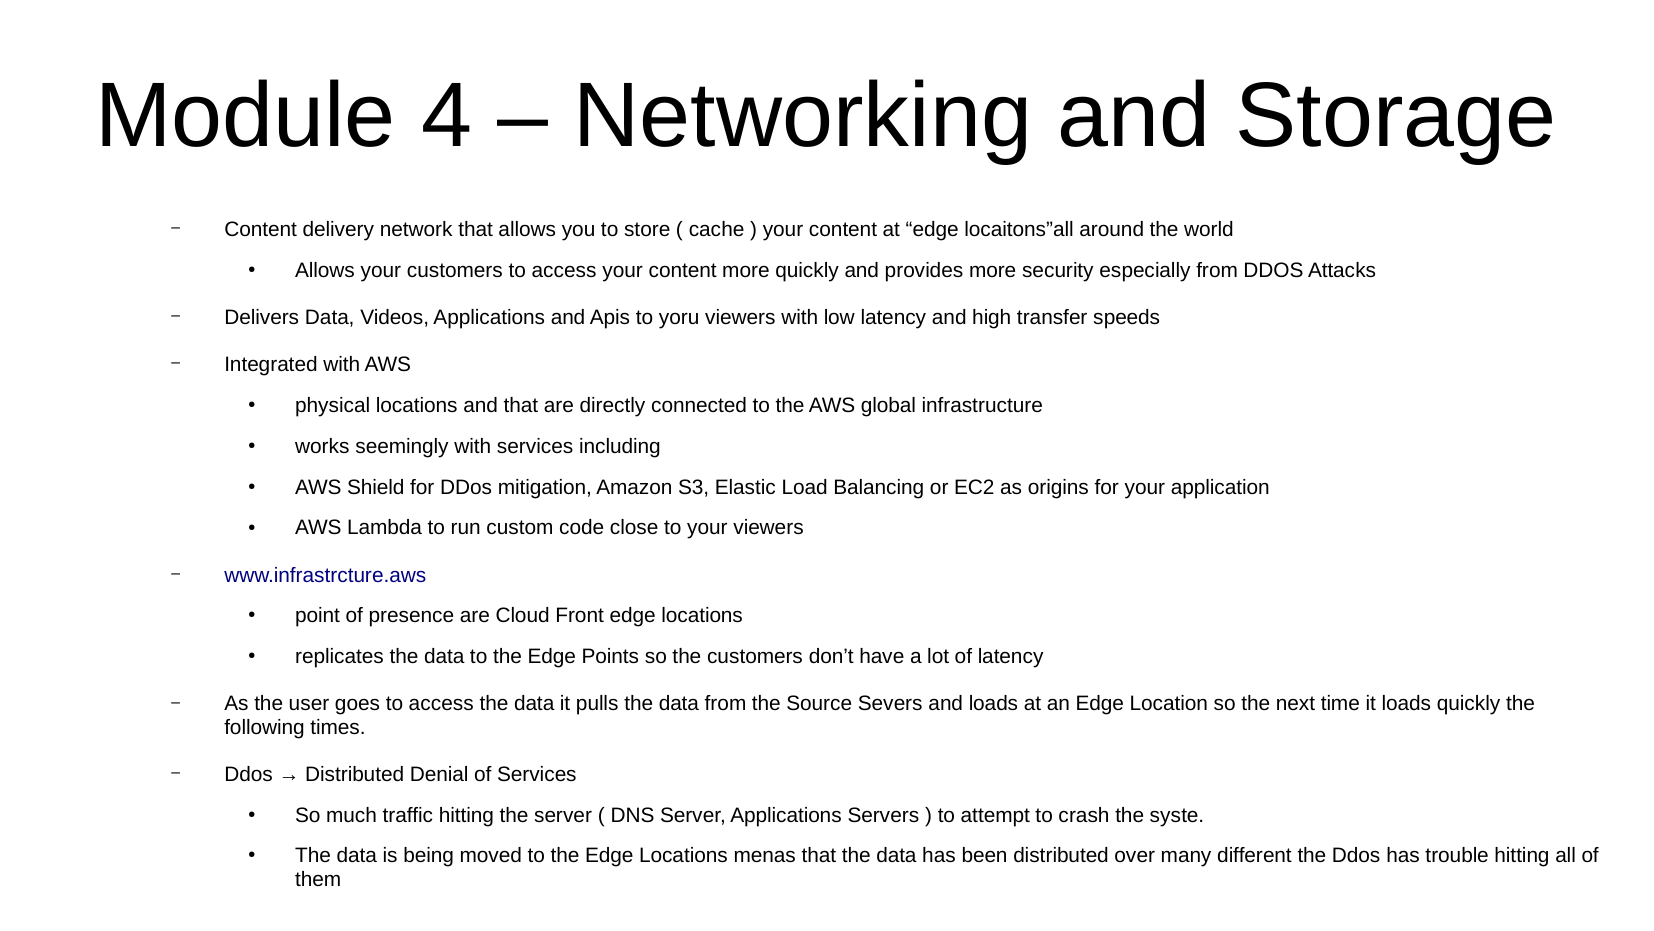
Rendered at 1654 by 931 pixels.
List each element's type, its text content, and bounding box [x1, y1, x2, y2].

title Module 4 – Networking and Storage [82, 37, 1571, 193]
list Content delivery network that allows you to store ( cache ) your content at “edge locaitons”all around the world Allows your customers to access your content more quickly and provides more security especially from DDOS Attacks Delivers Data, Videos, Applications and Apis to yoru viewers with low latency and high transfer speeds Integrated with AWS physical locations and that are directly connected to the AWS global infrastructure works seemingly with services including AWS Shield for DDos mitigation, Amazon S3, Elastic Load Balancing or EC2 as origins for your application AWS Lambda to run custom code close to your viewers www.infrastrcture.aws point of presence are Cloud Front edge locations replicates the data to the Edge Points so the customers don’t have a lot of latency As the user goes to access the data it pulls the data from the Source Severs and loads at an Edge Location so the next time it loads quickly the following times. Ddos → Distributed Denial of Services So much traffic hitting the server ( DNS Server, Applications Servers ) to attempt to crash the syste. The data is being moved to the Edge Locations menas that the data has been distributed over many different the Ddos has trouble hitting all of them [82, 217, 1621, 916]
